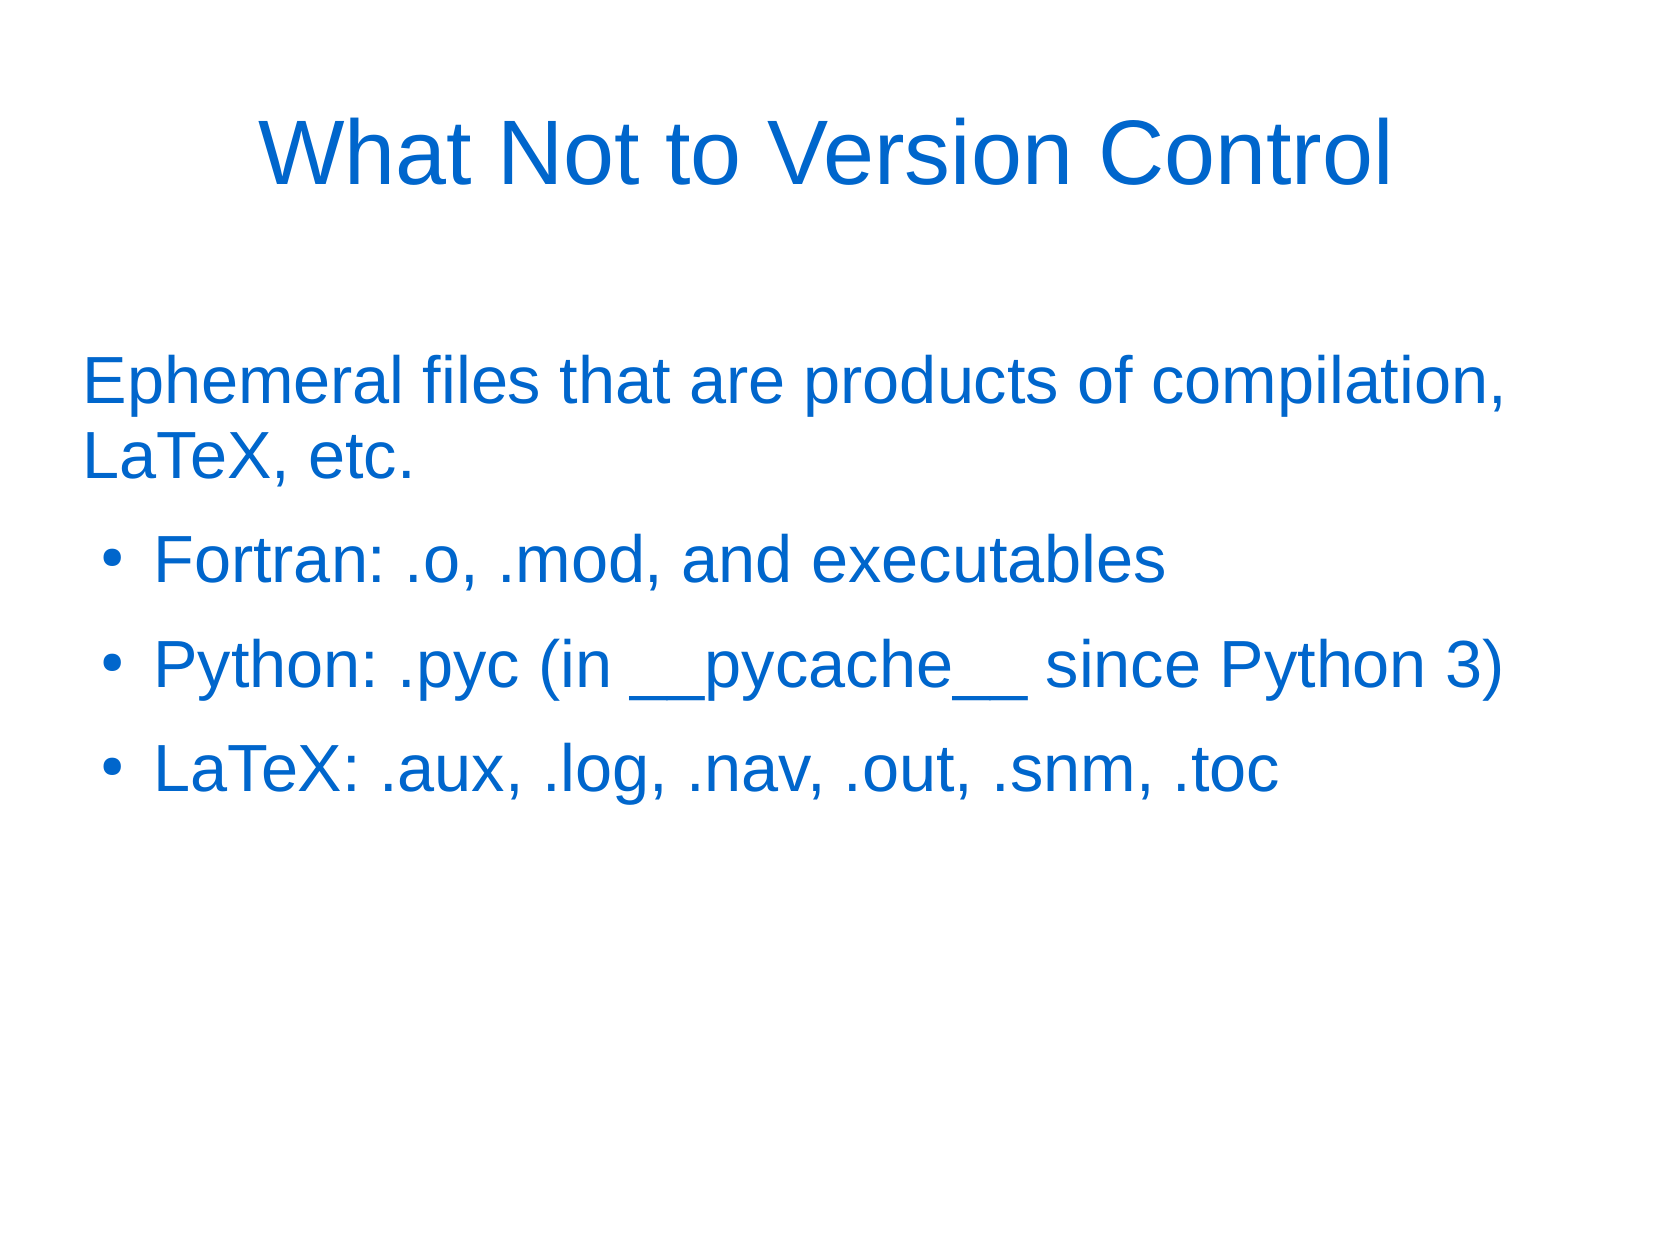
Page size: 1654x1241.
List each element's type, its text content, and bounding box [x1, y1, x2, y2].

title What Not to Version Control [82, 49, 1571, 257]
list Ephemeral files that are products of compilation, LaTeX, etc. Fortran: .o, .mod, and executables Python: .pyc (in __pycache__ since Python 3) LaTeX: .aux, .log, .nav, .out, .snm, .toc [82, 343, 1571, 1063]
